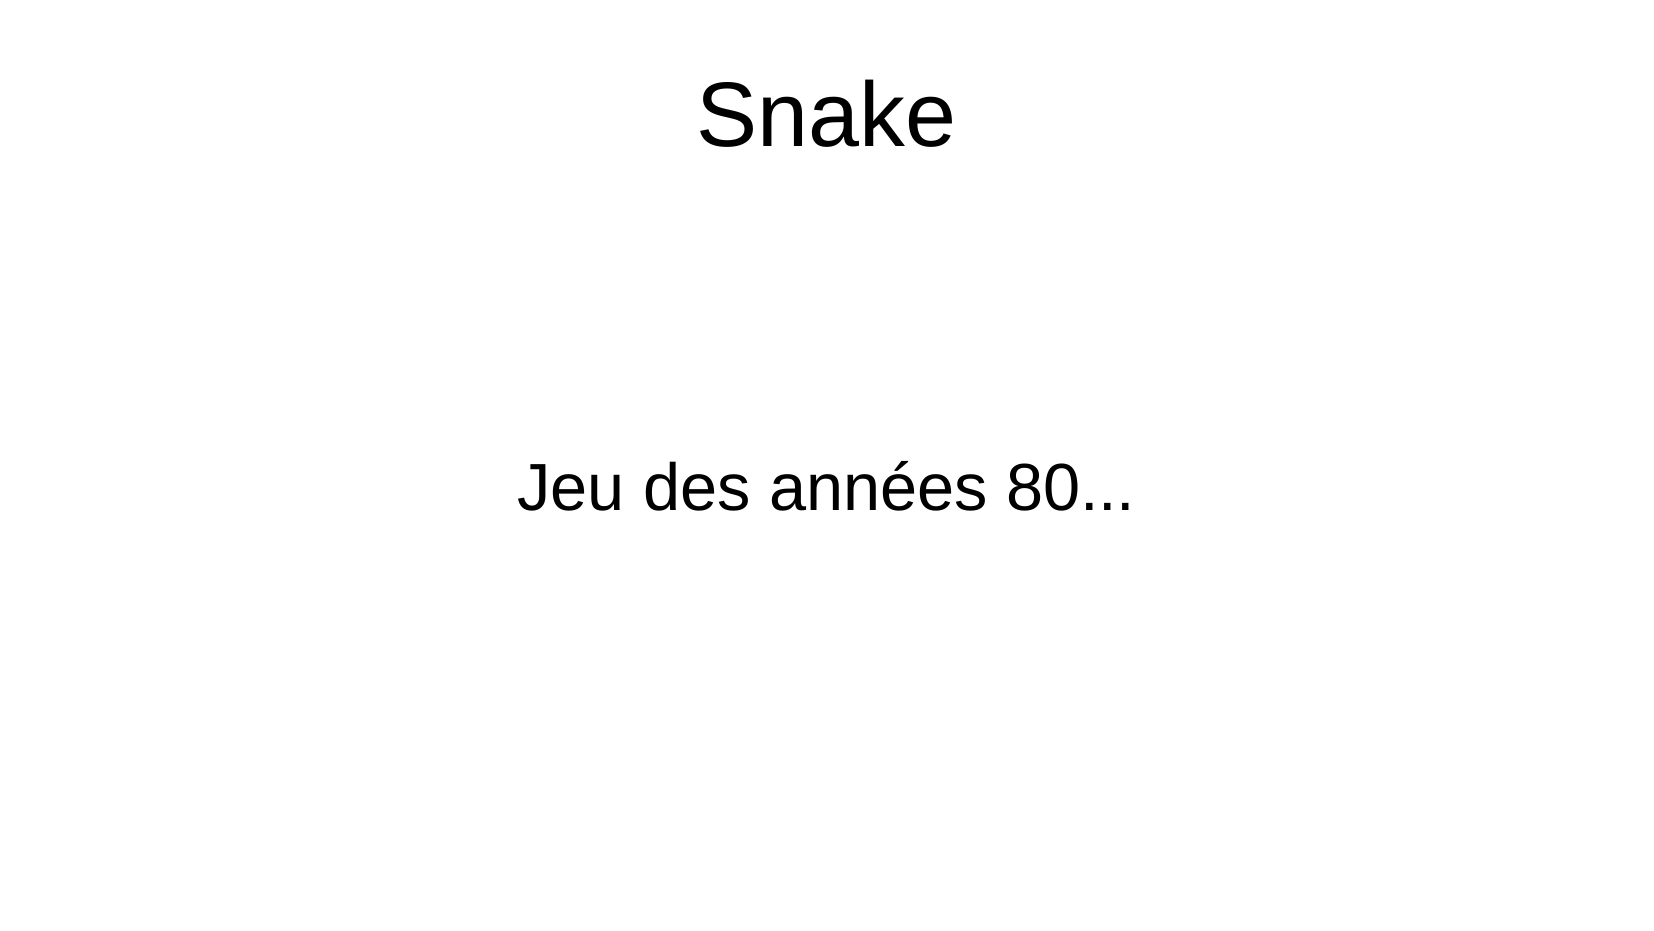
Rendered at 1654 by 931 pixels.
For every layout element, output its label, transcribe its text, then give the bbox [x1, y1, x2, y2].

subtitle Jeu des années 80... [82, 217, 1571, 758]
title Snake [82, 37, 1571, 193]
